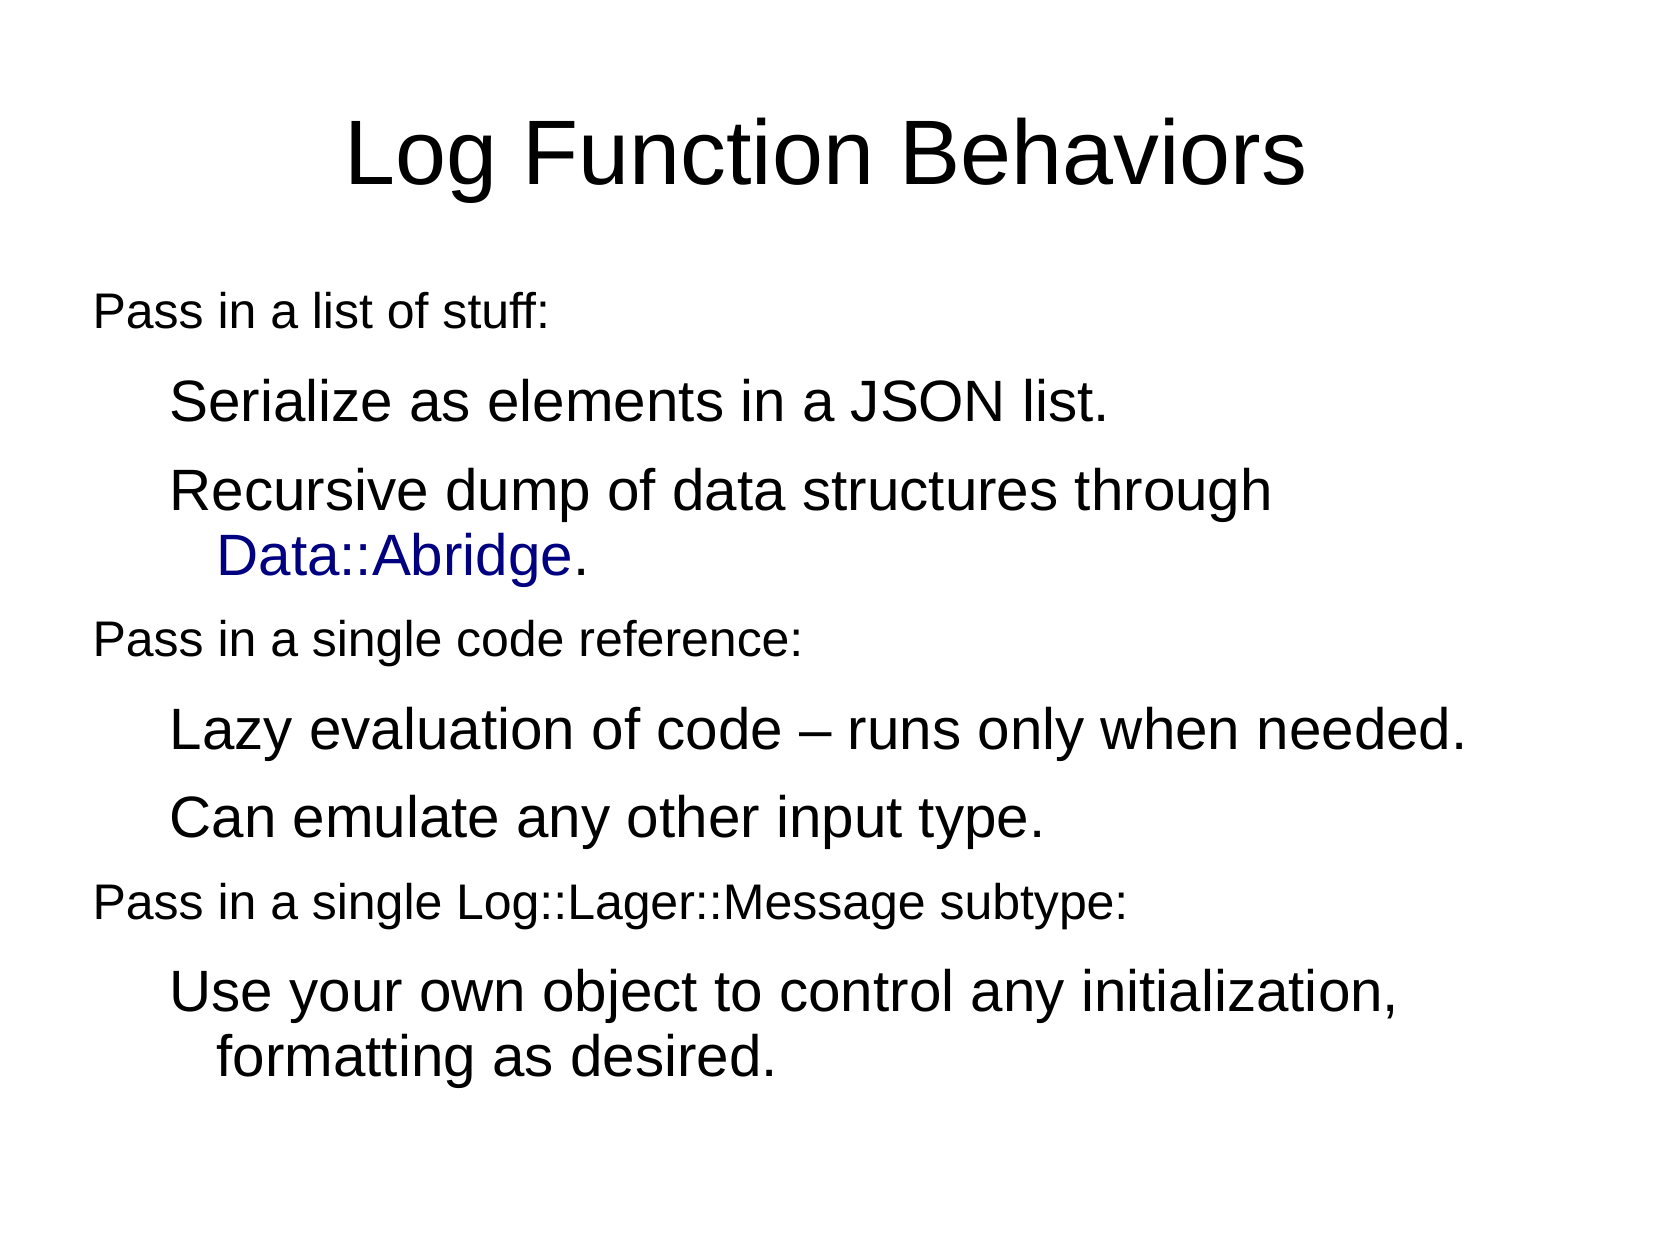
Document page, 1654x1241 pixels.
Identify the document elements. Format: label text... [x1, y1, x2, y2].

title Log Function Behaviors [82, 56, 1571, 250]
list Pass in a list of stuff: Serialize as elements in a JSON list. Recursive dump of data structures through Data::Abridge. Pass in a single code reference: Lazy evaluation of code – runs only when needed. Can emulate any other input type. Pass in a single Log::Lager::Message subtype: Use your own object to control any initialization, formatting as desired. [75, 283, 1564, 1090]
